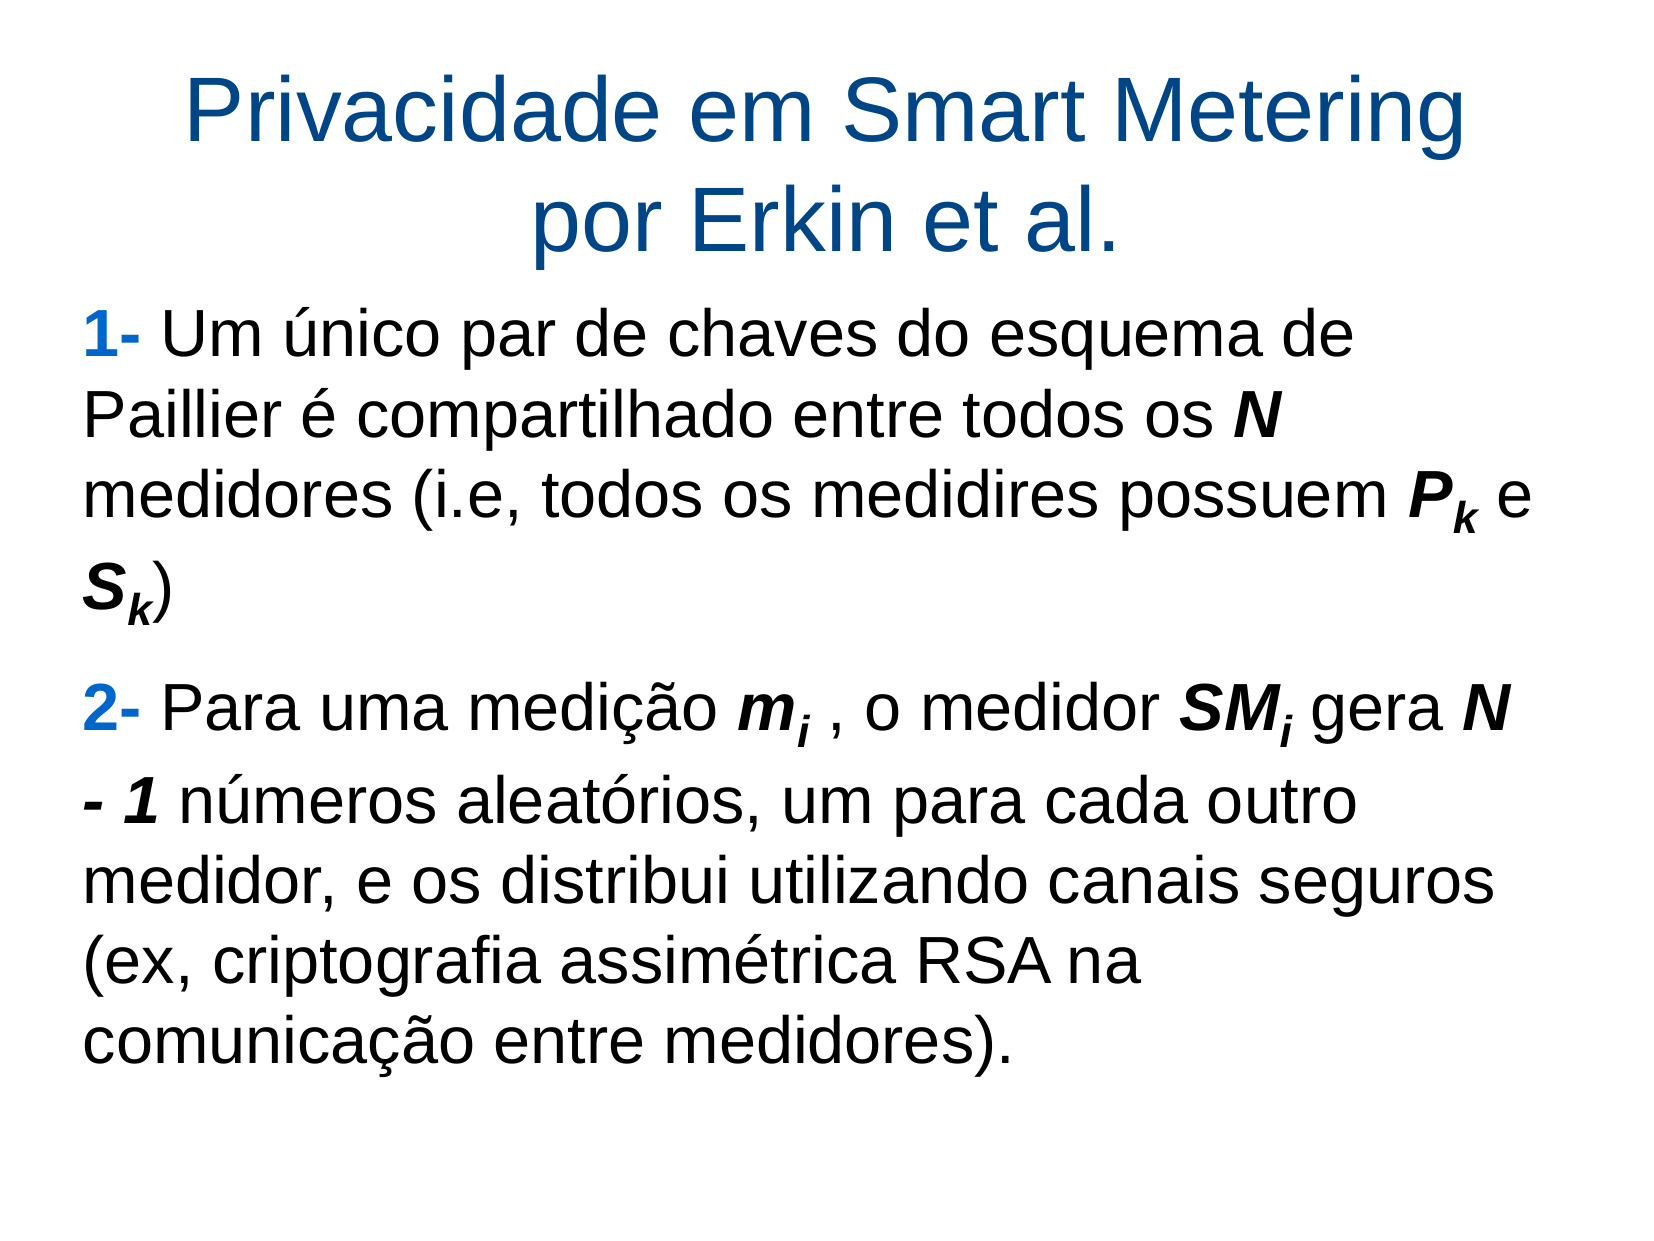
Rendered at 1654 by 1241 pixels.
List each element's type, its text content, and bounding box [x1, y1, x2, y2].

title Privacidade em Smart Metering por Erkin et al. [82, 49, 1571, 257]
list 1- Um único par de chaves do esquema de Paillier é compartilhado entre todos os N medidores (i.e, todos os medidires possuem Pk e Sk) 2- Para uma medição mi , o medidor SMi gera N - 1 números aleatórios, um para cada outro medidor, e os distribui utilizando canais seguros (ex, criptografia assimétrica RSA na comunicação entre medidores). [82, 290, 1538, 1126]
